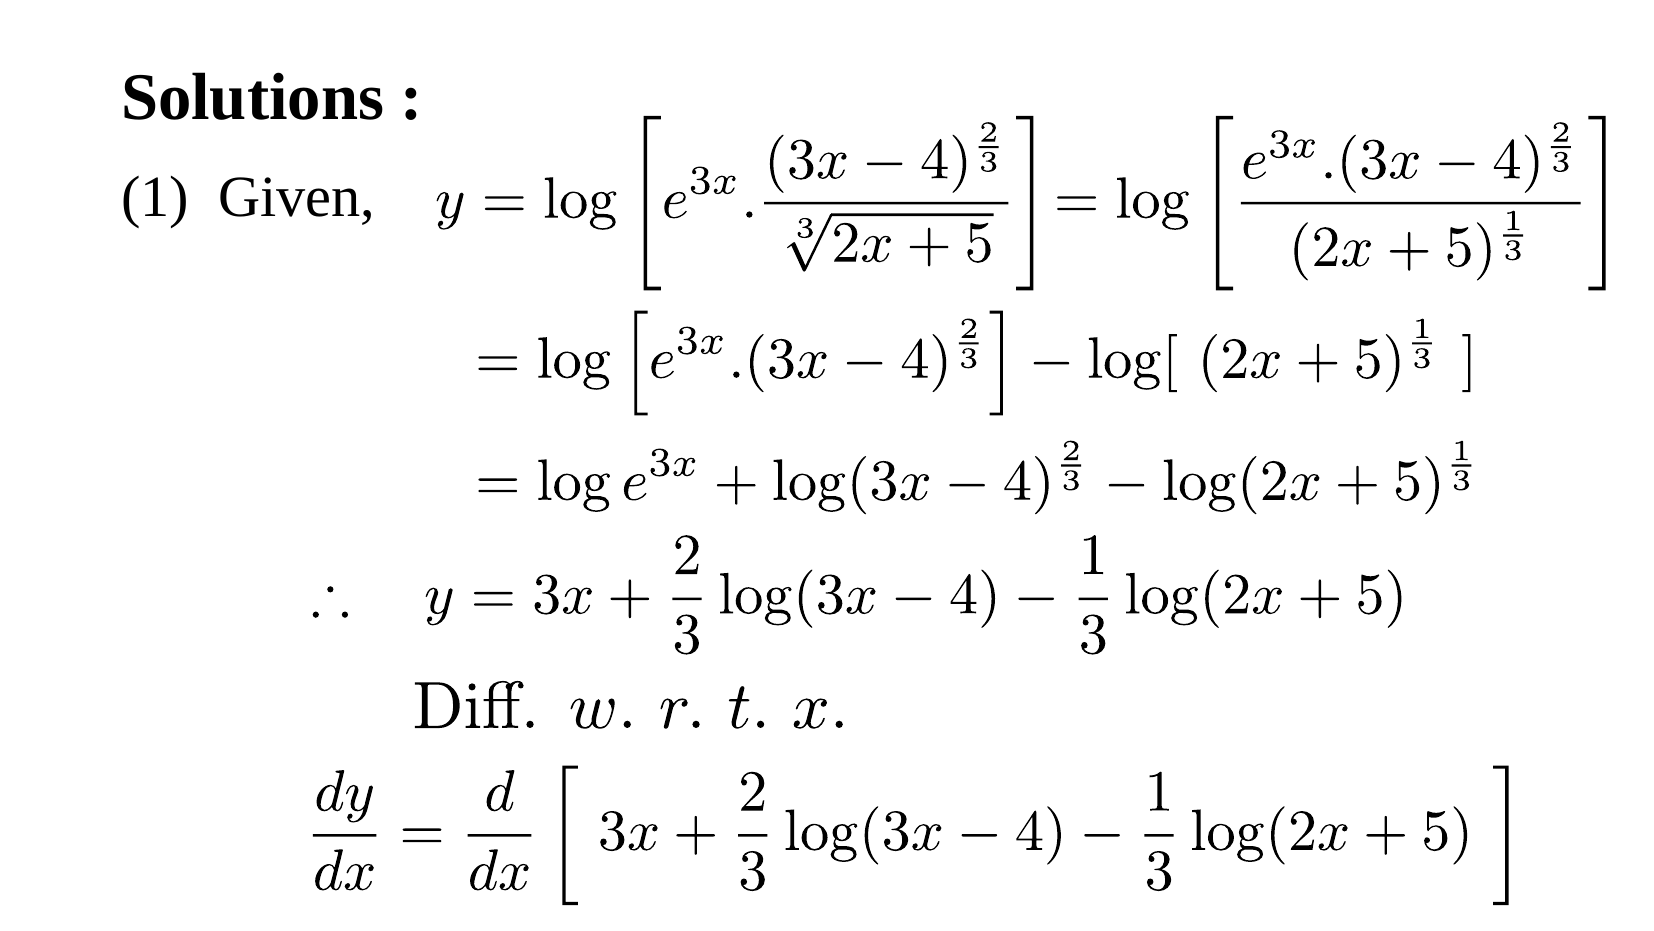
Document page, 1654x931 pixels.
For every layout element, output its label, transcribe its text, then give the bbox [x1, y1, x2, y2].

text_box [312, 535, 1402, 655]
title Solutions : (1) Given, [47, 37, 1607, 886]
text_box [312, 765, 1509, 906]
text_box [477, 310, 1471, 416]
text_box [414, 680, 843, 729]
text_box [1056, 115, 1606, 291]
text_box [477, 440, 1472, 515]
text_box [436, 115, 1034, 291]
